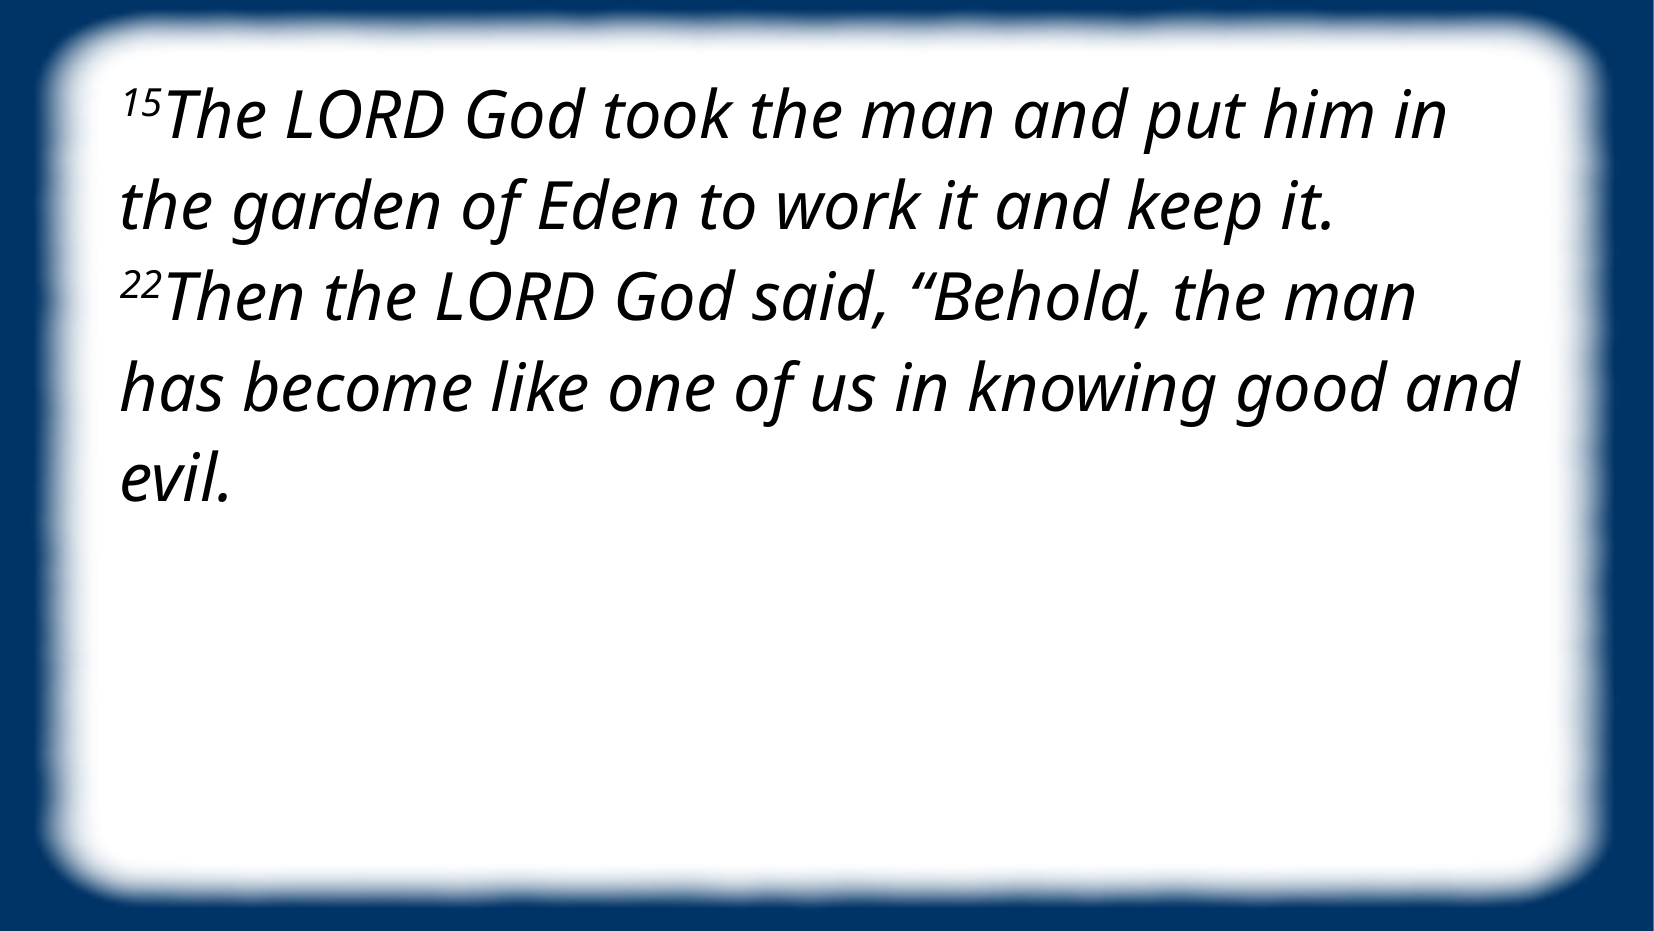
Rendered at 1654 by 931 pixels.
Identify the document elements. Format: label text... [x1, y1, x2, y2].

picture [0, 0, 1654, 931]
text_box 15The LORD God took the man and put him in the garden of Eden to work it and keep it. 22Then the LORD God said, “Behold, the man has become like one of us in knowing good and evil. [105, 60, 1546, 519]
